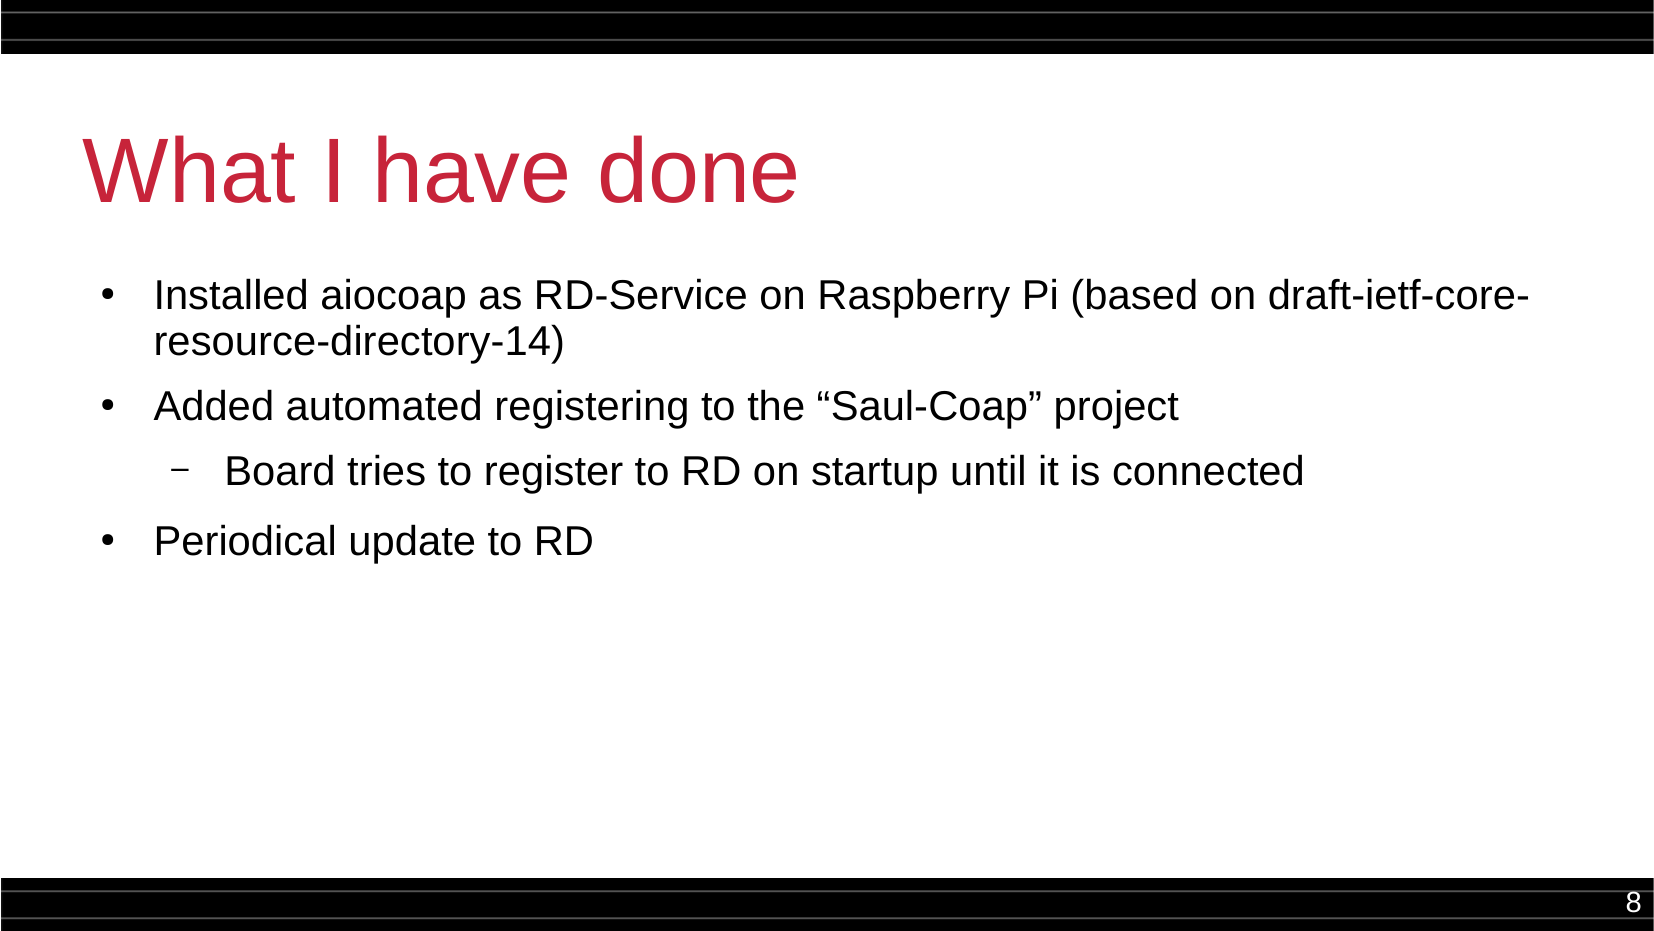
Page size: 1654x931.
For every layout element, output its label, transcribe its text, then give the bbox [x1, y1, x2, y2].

title What I have done [82, 92, 1571, 249]
picture [1, 878, 1654, 931]
list Installed aiocoap as RD-Service on Raspberry Pi (based on draft-ietf-core-resource-directory-14) Added automated registering to the “Saul-Coap” project Board tries to register to RD on startup until it is connected Periodical update to RD [82, 271, 1571, 758]
picture [1, 0, 1654, 54]
